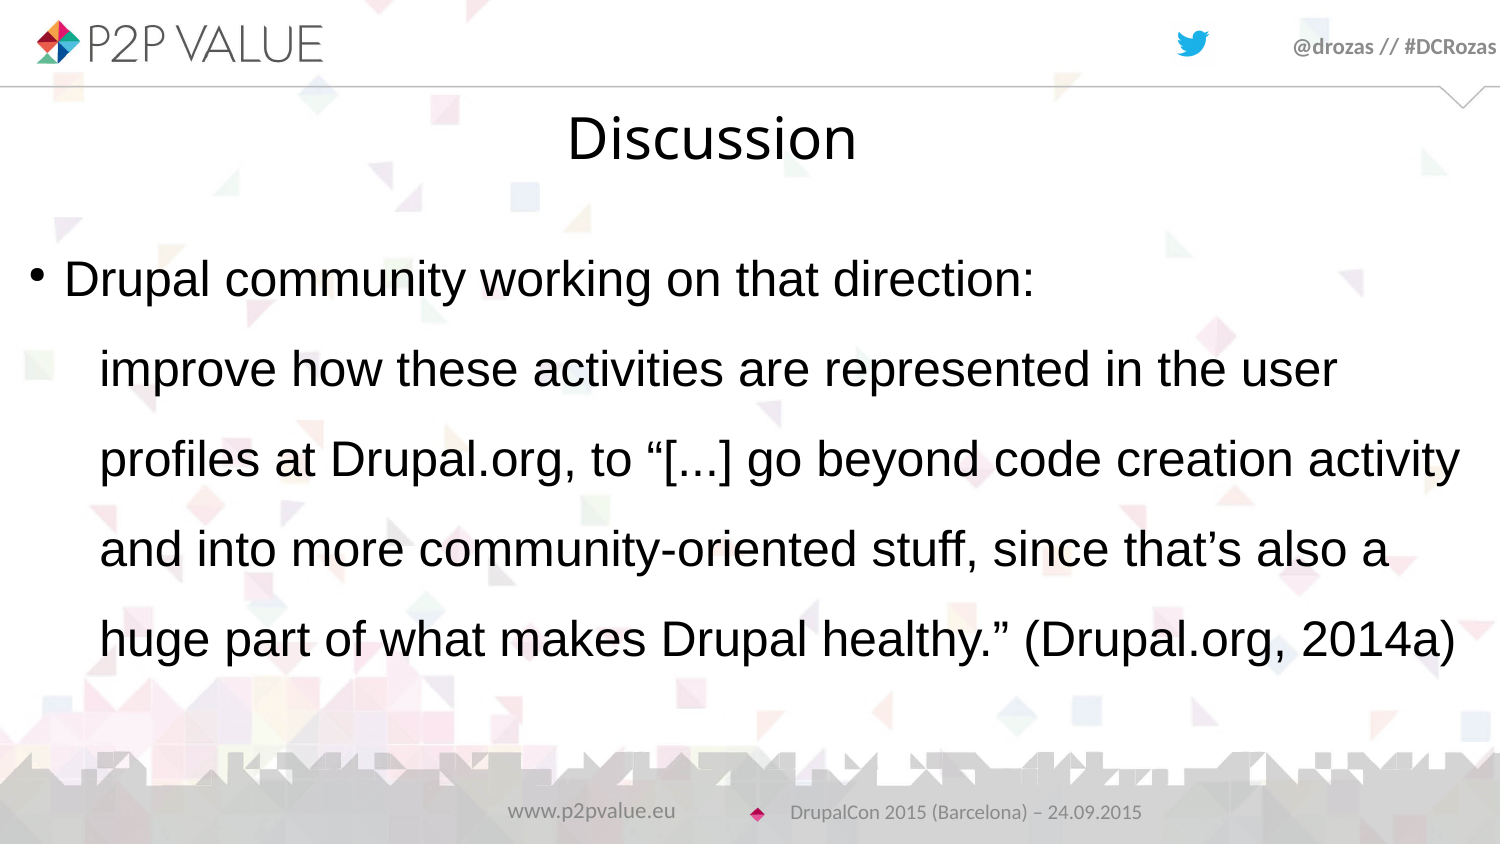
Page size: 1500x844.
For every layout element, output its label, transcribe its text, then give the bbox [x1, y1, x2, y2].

subtitle Drupal community working on that direction: improve how these activities are represented in the user profiles at Drupal.org, to “[...] go beyond code creation activity and into more community-oriented stuff, since that’s also a huge part of what makes Drupal healthy.” (Drupal.org, 2014a) [15, 210, 1496, 766]
text_box www.p2pvalue.eu [501, 789, 720, 829]
text_box DrupalCon 2015 (Barcelona) – 24.09.2015 [777, 788, 1470, 834]
title Discussion [60, 92, 1366, 181]
picture [0, 0, 1500, 844]
text_box @drozas // #DCRozas [1170, 15, 1500, 76]
